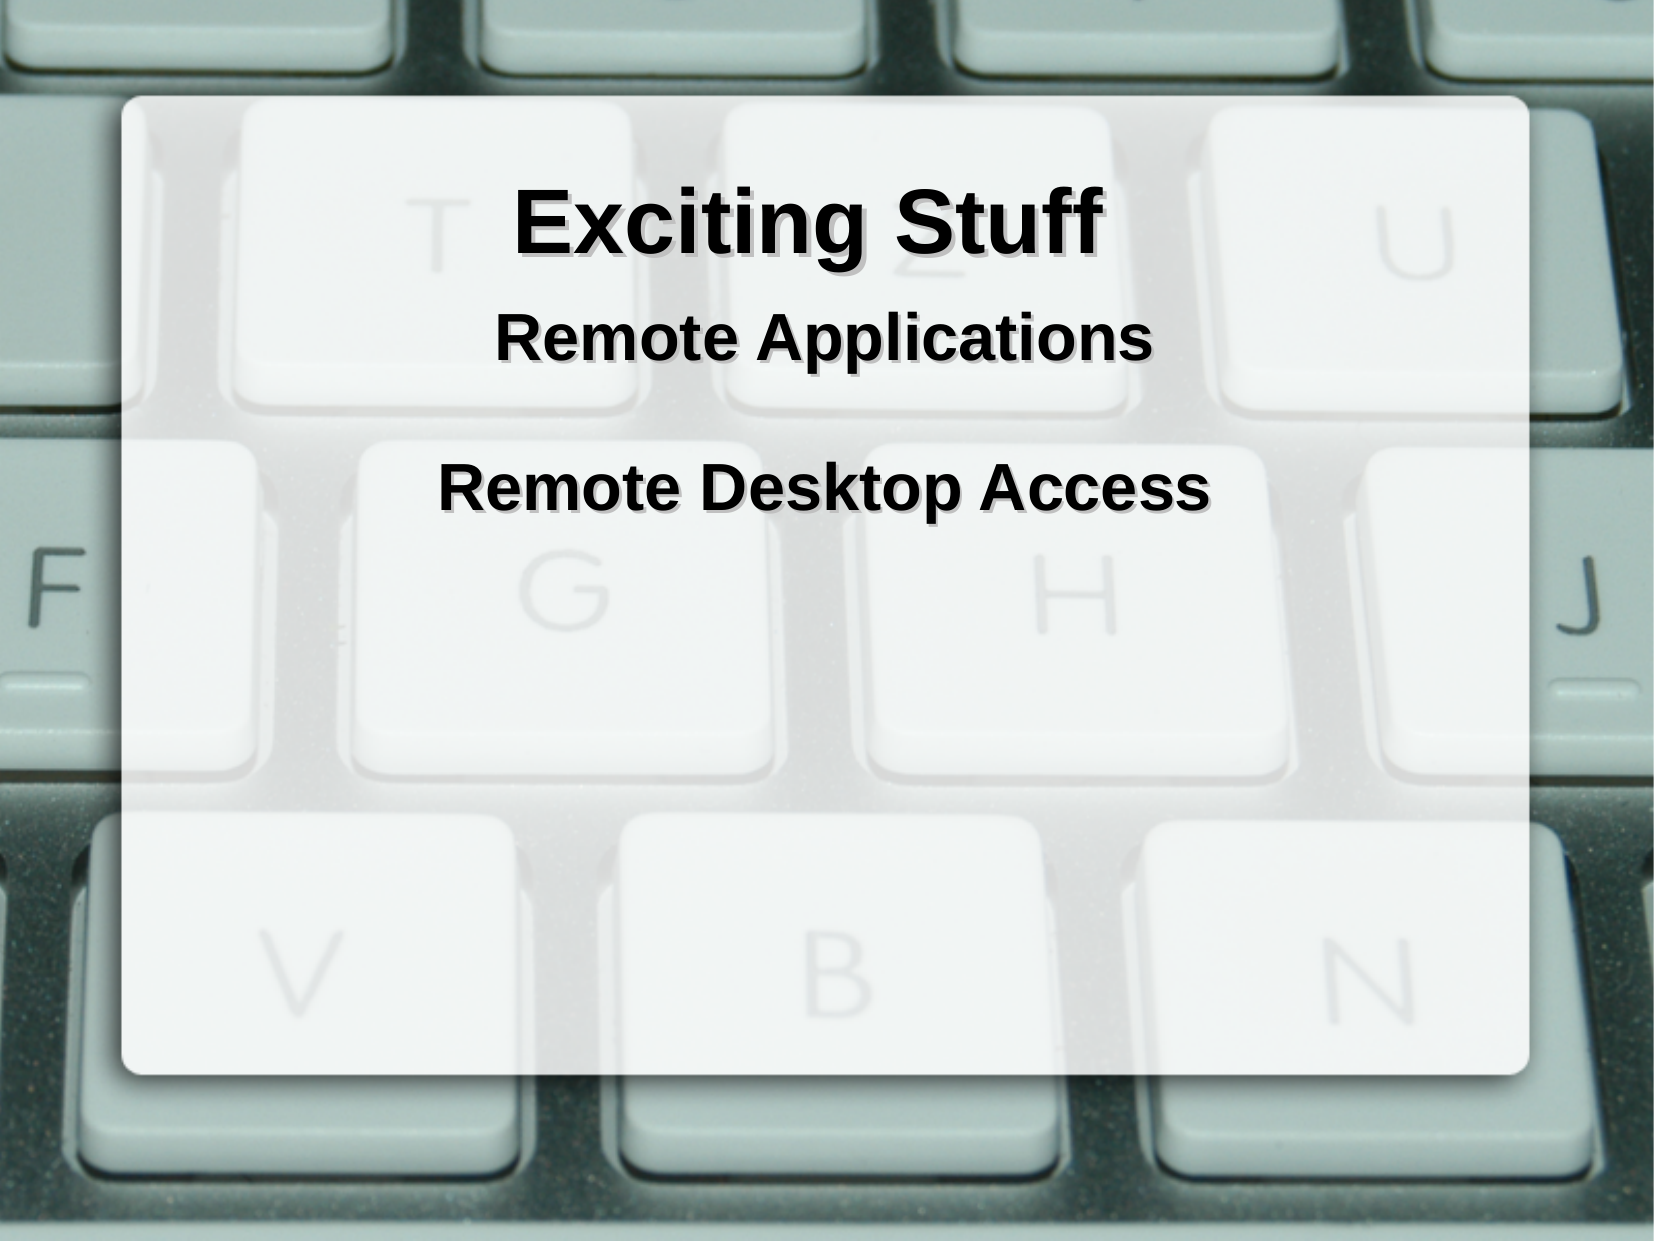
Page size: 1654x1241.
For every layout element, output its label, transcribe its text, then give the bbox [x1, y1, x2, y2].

picture [0, 0, 1654, 1241]
list Remote Applications [225, 300, 1426, 413]
list Remote Desktop Access [225, 450, 1426, 563]
title Exciting Stuff [135, 117, 1506, 325]
